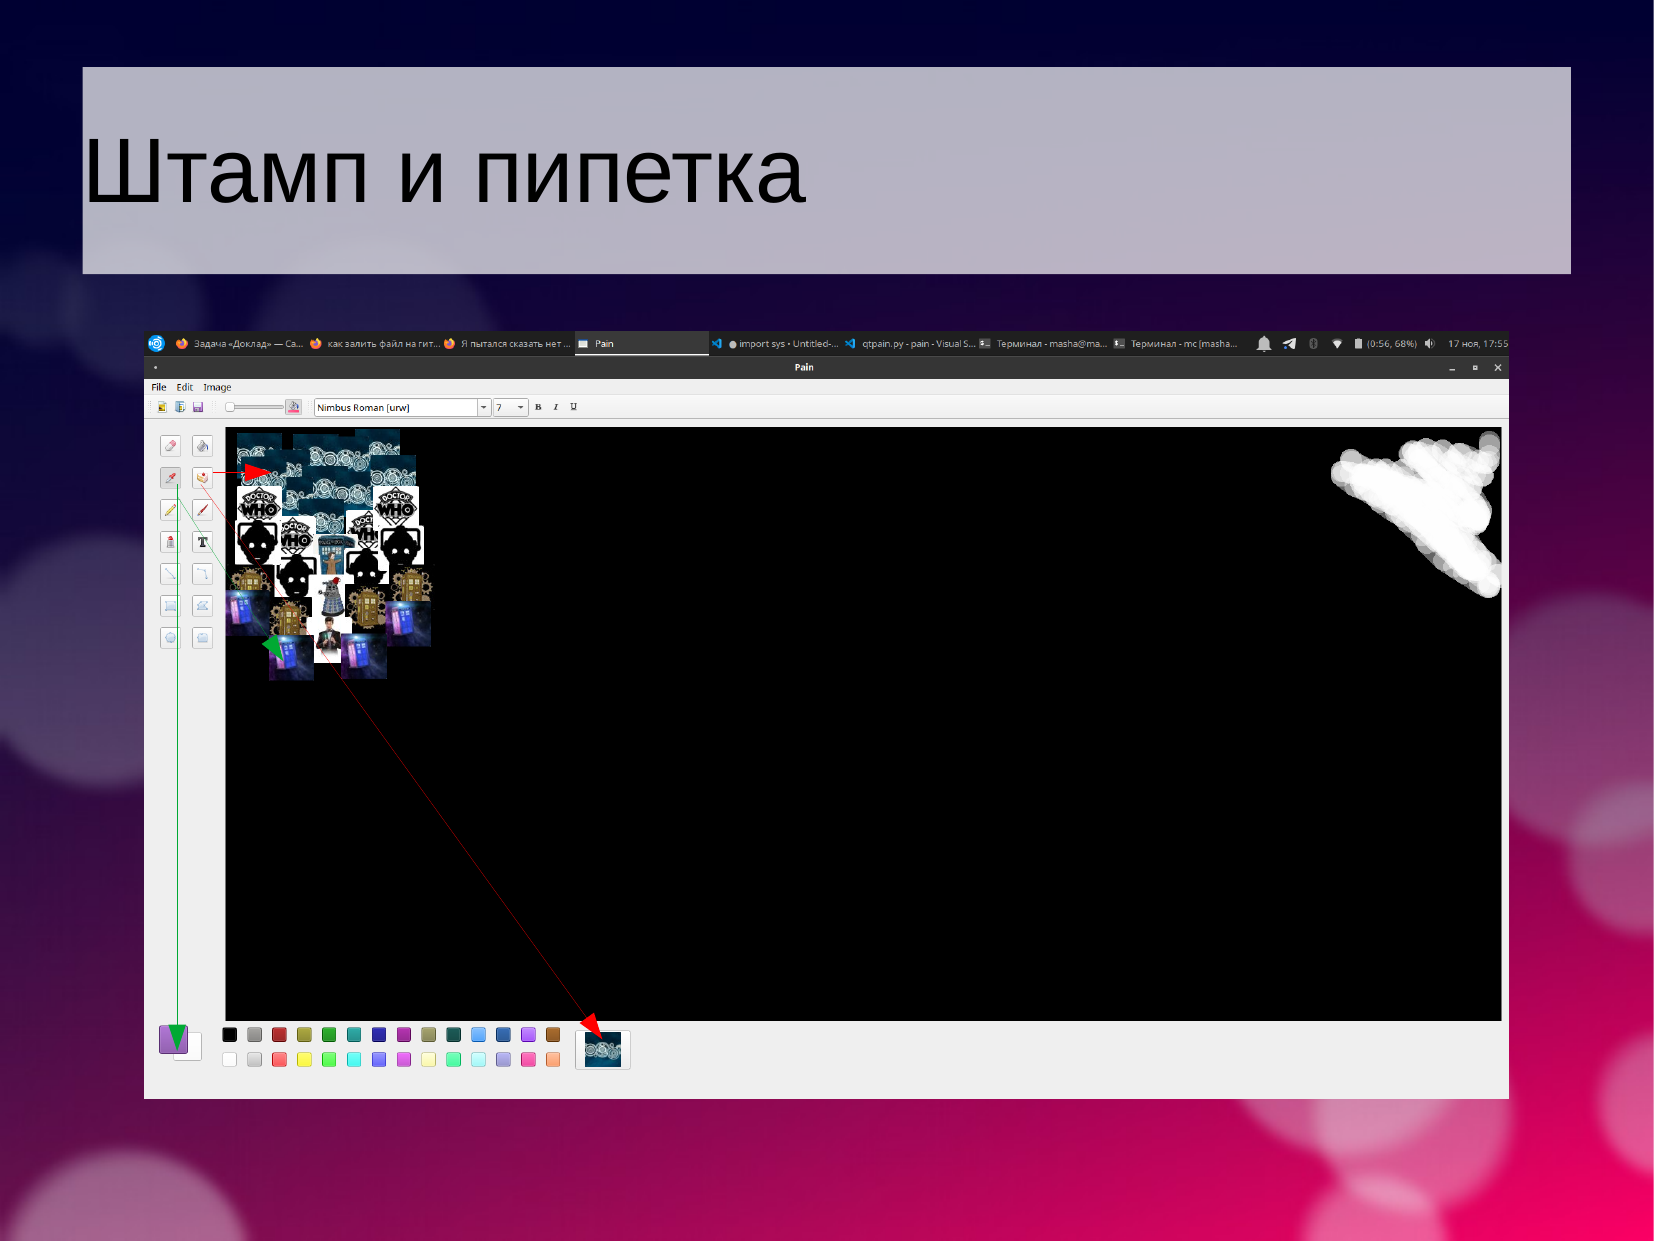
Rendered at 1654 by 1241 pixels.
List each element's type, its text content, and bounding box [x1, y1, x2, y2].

title Штамп и пипетка [82, 67, 1571, 275]
picture [0, 0, 1654, 1241]
